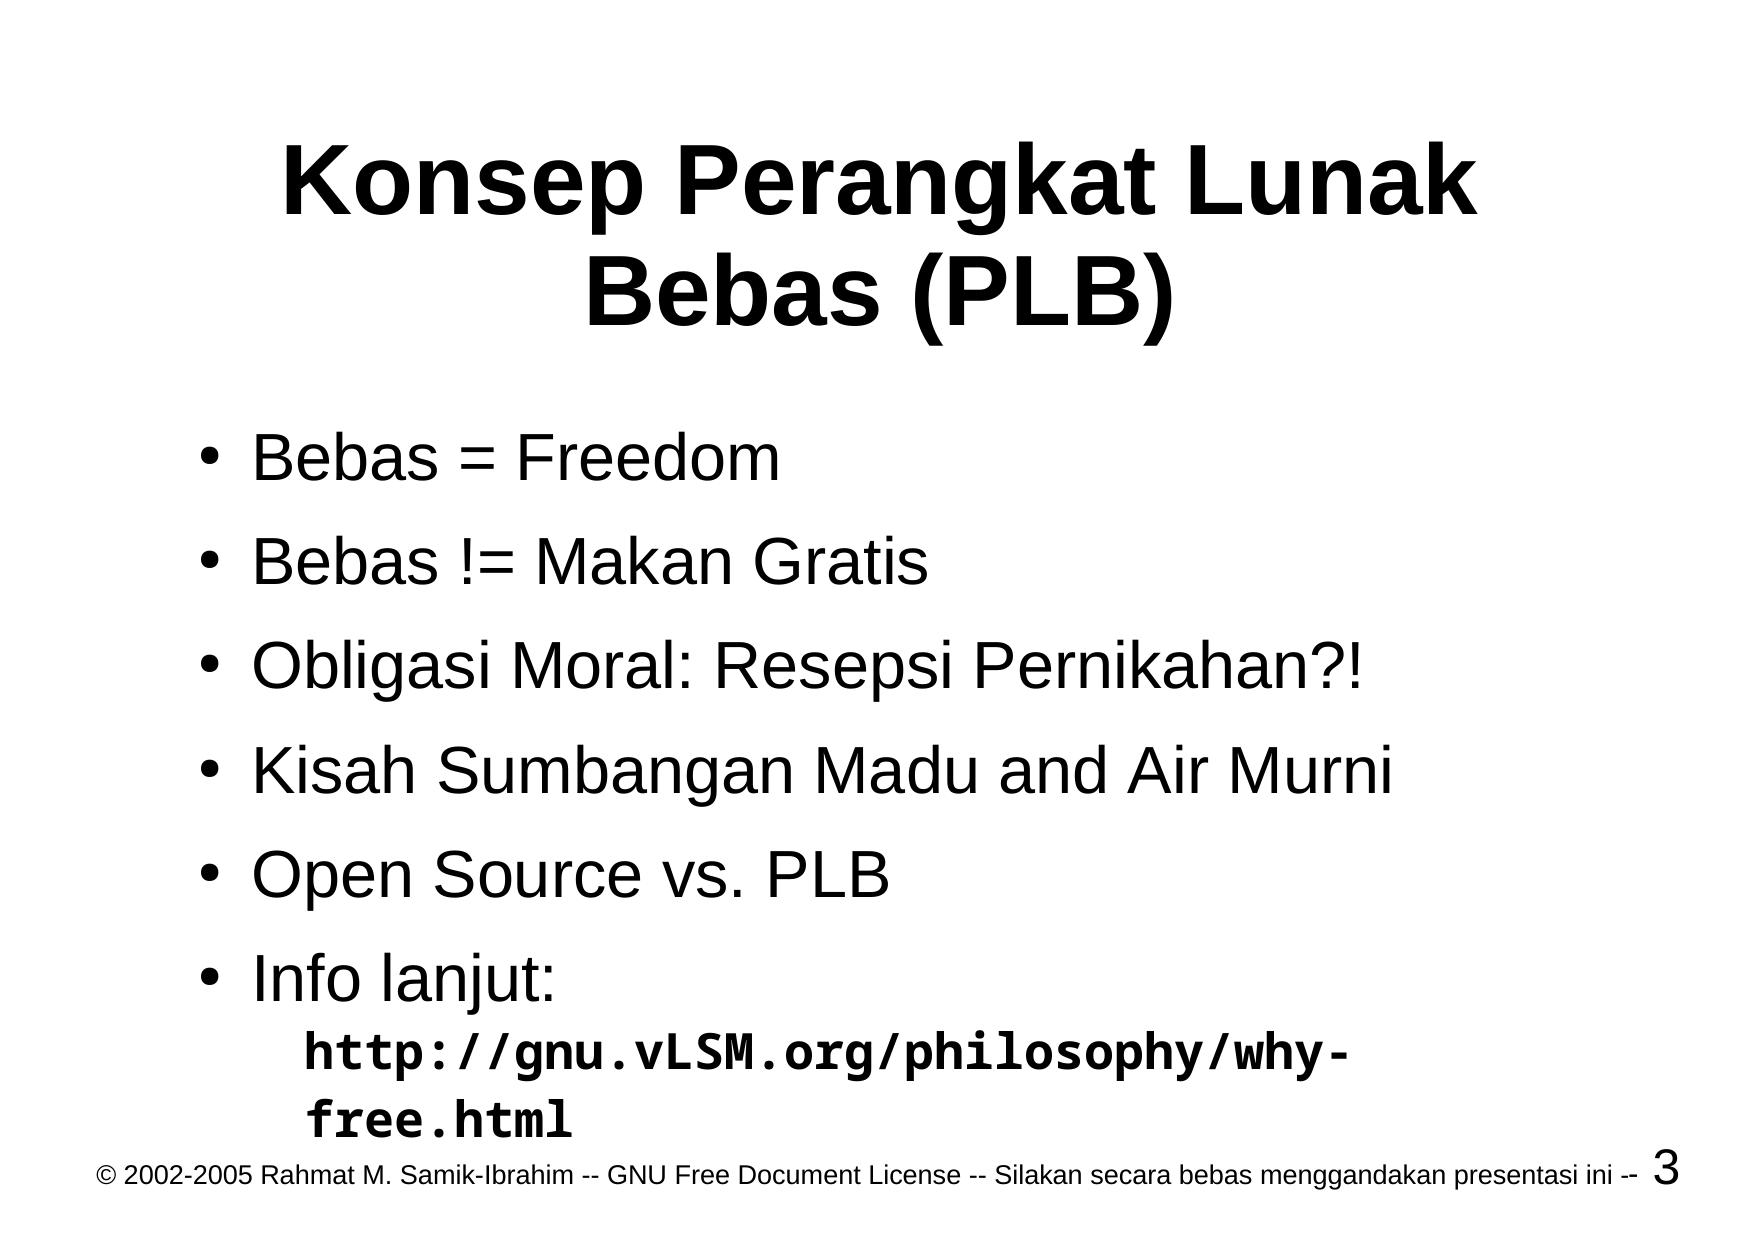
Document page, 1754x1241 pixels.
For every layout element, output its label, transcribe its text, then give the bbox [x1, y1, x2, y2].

list Bebas = Freedom Bebas != Makan Gratis Obligasi Moral: Resepsi Pernikahan?! Kisah Sumbangan Madu and Air Murni Open Source vs. PLB Info lanjut: http://gnu.vLSM.org/philosophy/why-free.html [162, 419, 1580, 1146]
title Konsep Perangkat Lunak Bebas (PLB) [171, 108, 1589, 363]
